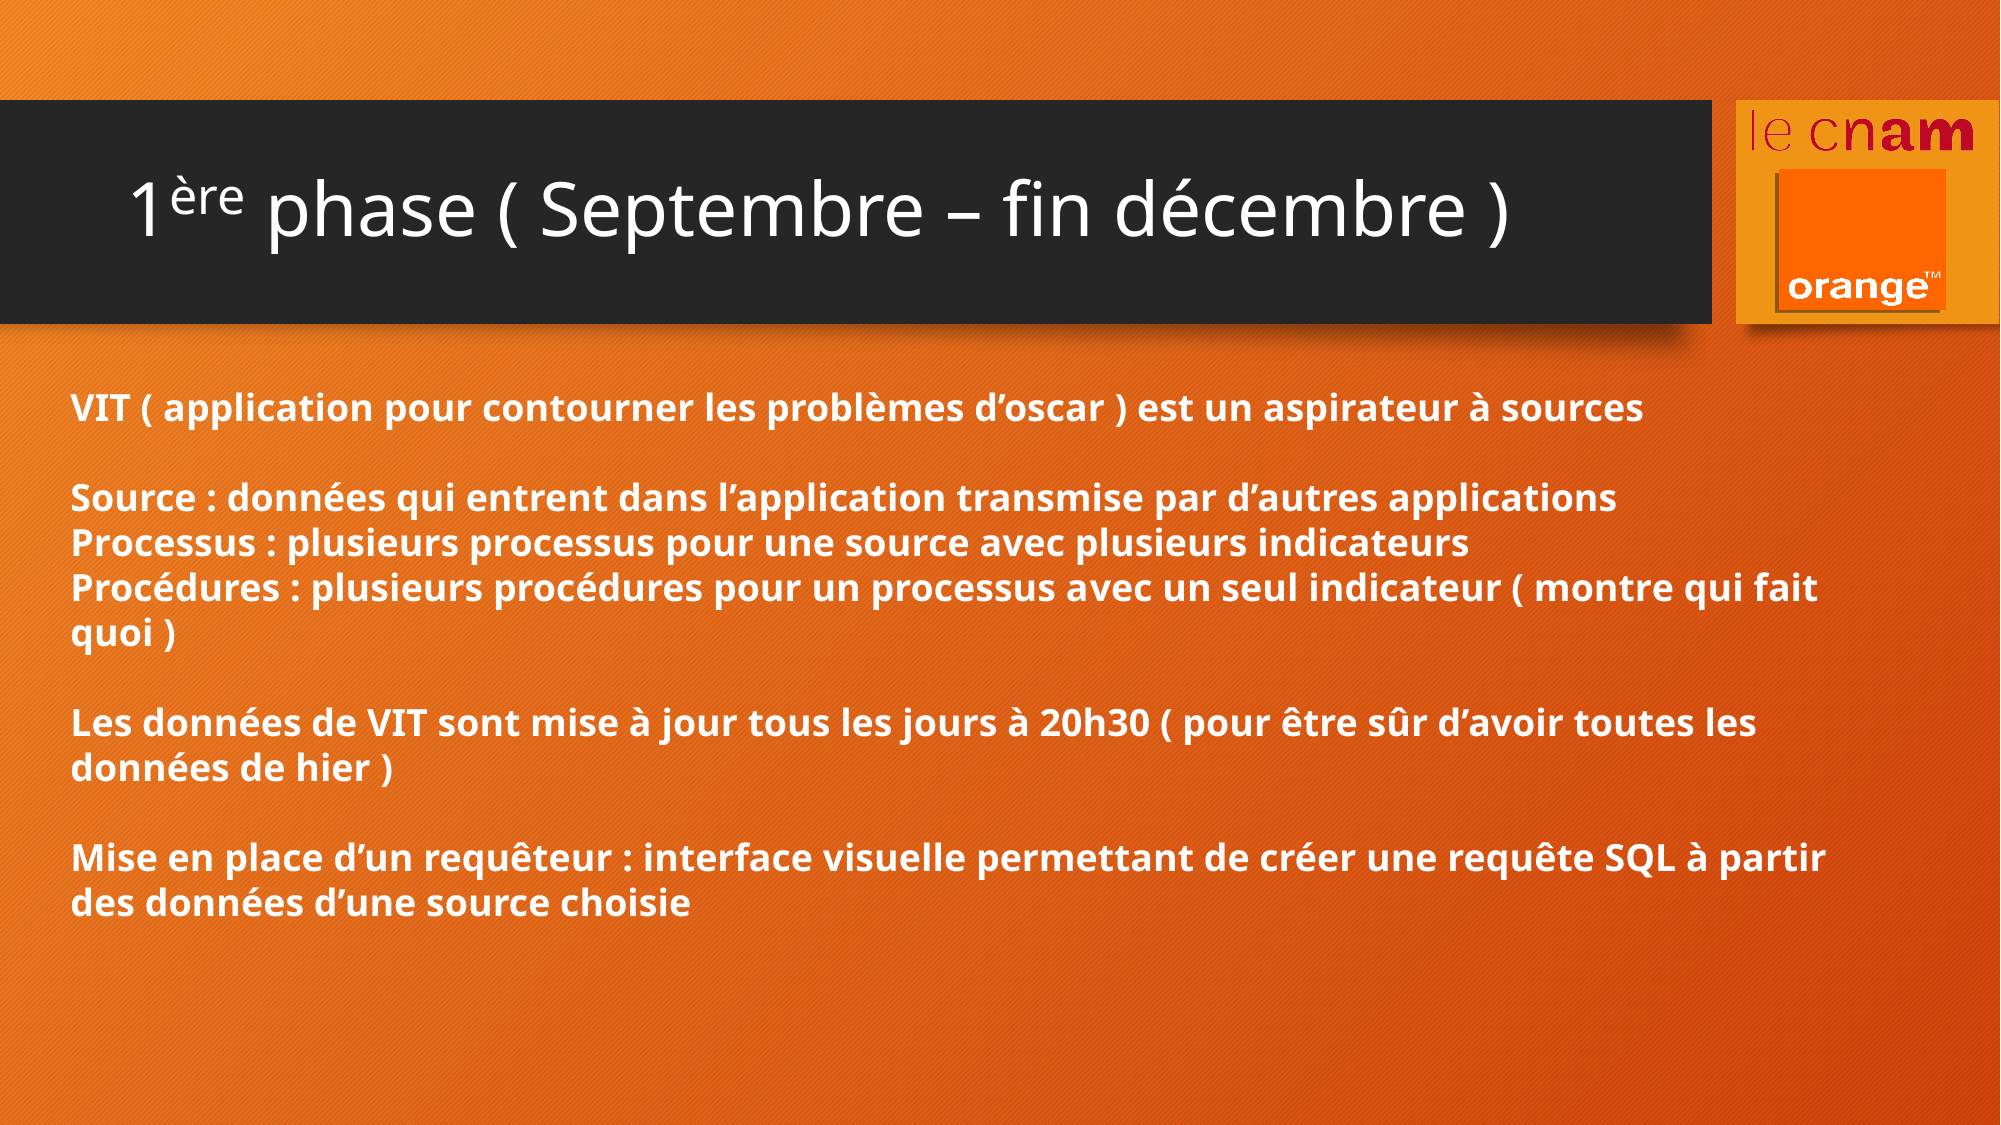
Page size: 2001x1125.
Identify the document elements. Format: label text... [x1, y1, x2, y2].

picture [1752, 110, 1973, 151]
text_box VIT ( application pour contourner les problèmes d’oscar ) est un aspirateur à sources Source : données qui entrent dans l’application transmise par d’autres applications Processus : plusieurs processus pour une source avec plusieurs indicateurs Procédures : plusieurs procédures pour un processus avec un seul indicateur ( montre qui fait quoi ) Les données de VIT sont mise à jour tous les jours à 20h30 ( pour être sûr d’avoir toutes les données de hier ) Mise en place d’un requêteur : interface visuelle permettant de créer une requête SQL à partir des données d’une source choisie [55, 376, 1898, 891]
picture [1779, 169, 1946, 310]
title 1ère phase ( Septembre – fin décembre ) [111, 123, 1689, 301]
